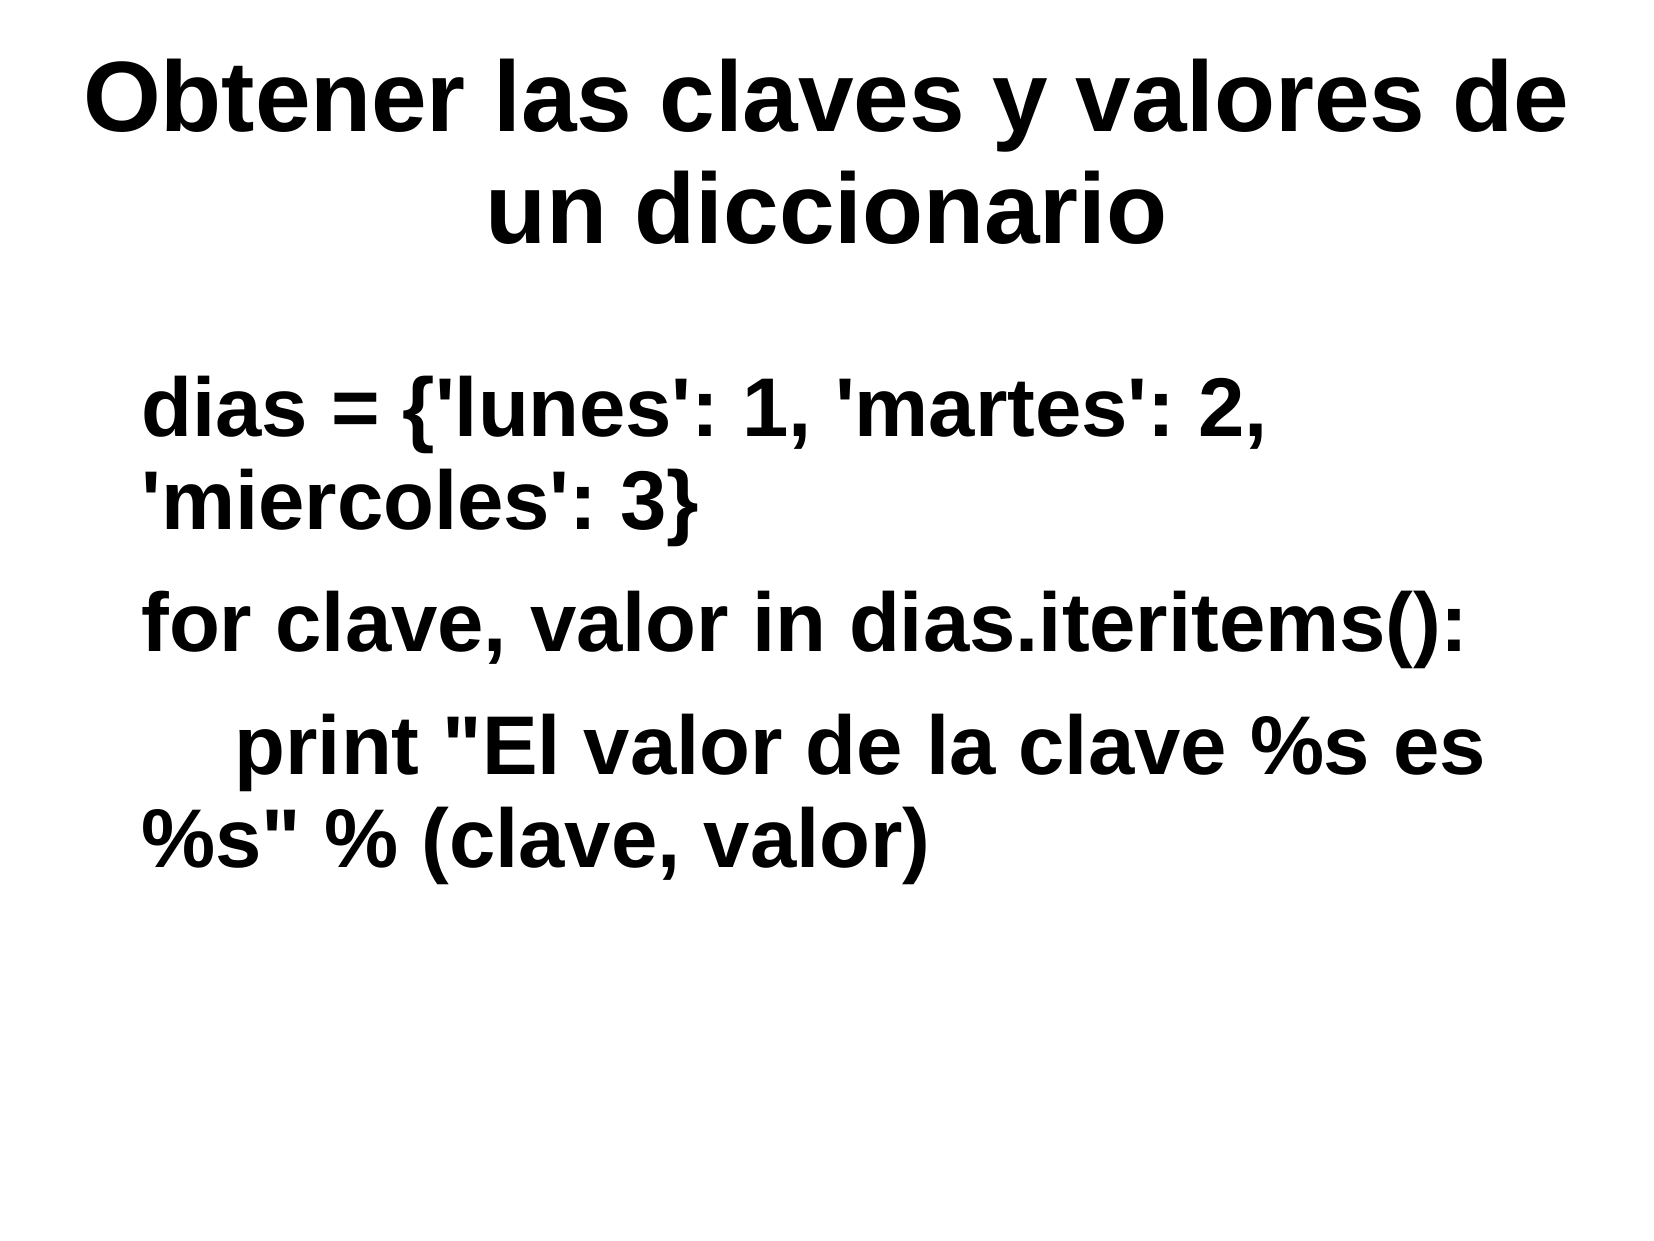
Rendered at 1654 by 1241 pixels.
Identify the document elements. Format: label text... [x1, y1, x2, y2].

list dias = {'lunes': 1, 'martes': 2, 'miercoles': 3} for clave, valor in dias.iteritems(): print "El valor de la clave %s es %s" % (clave, valor) [70, 361, 1583, 1040]
title Obtener las claves y valores de un diccionario [82, 41, 1571, 265]
